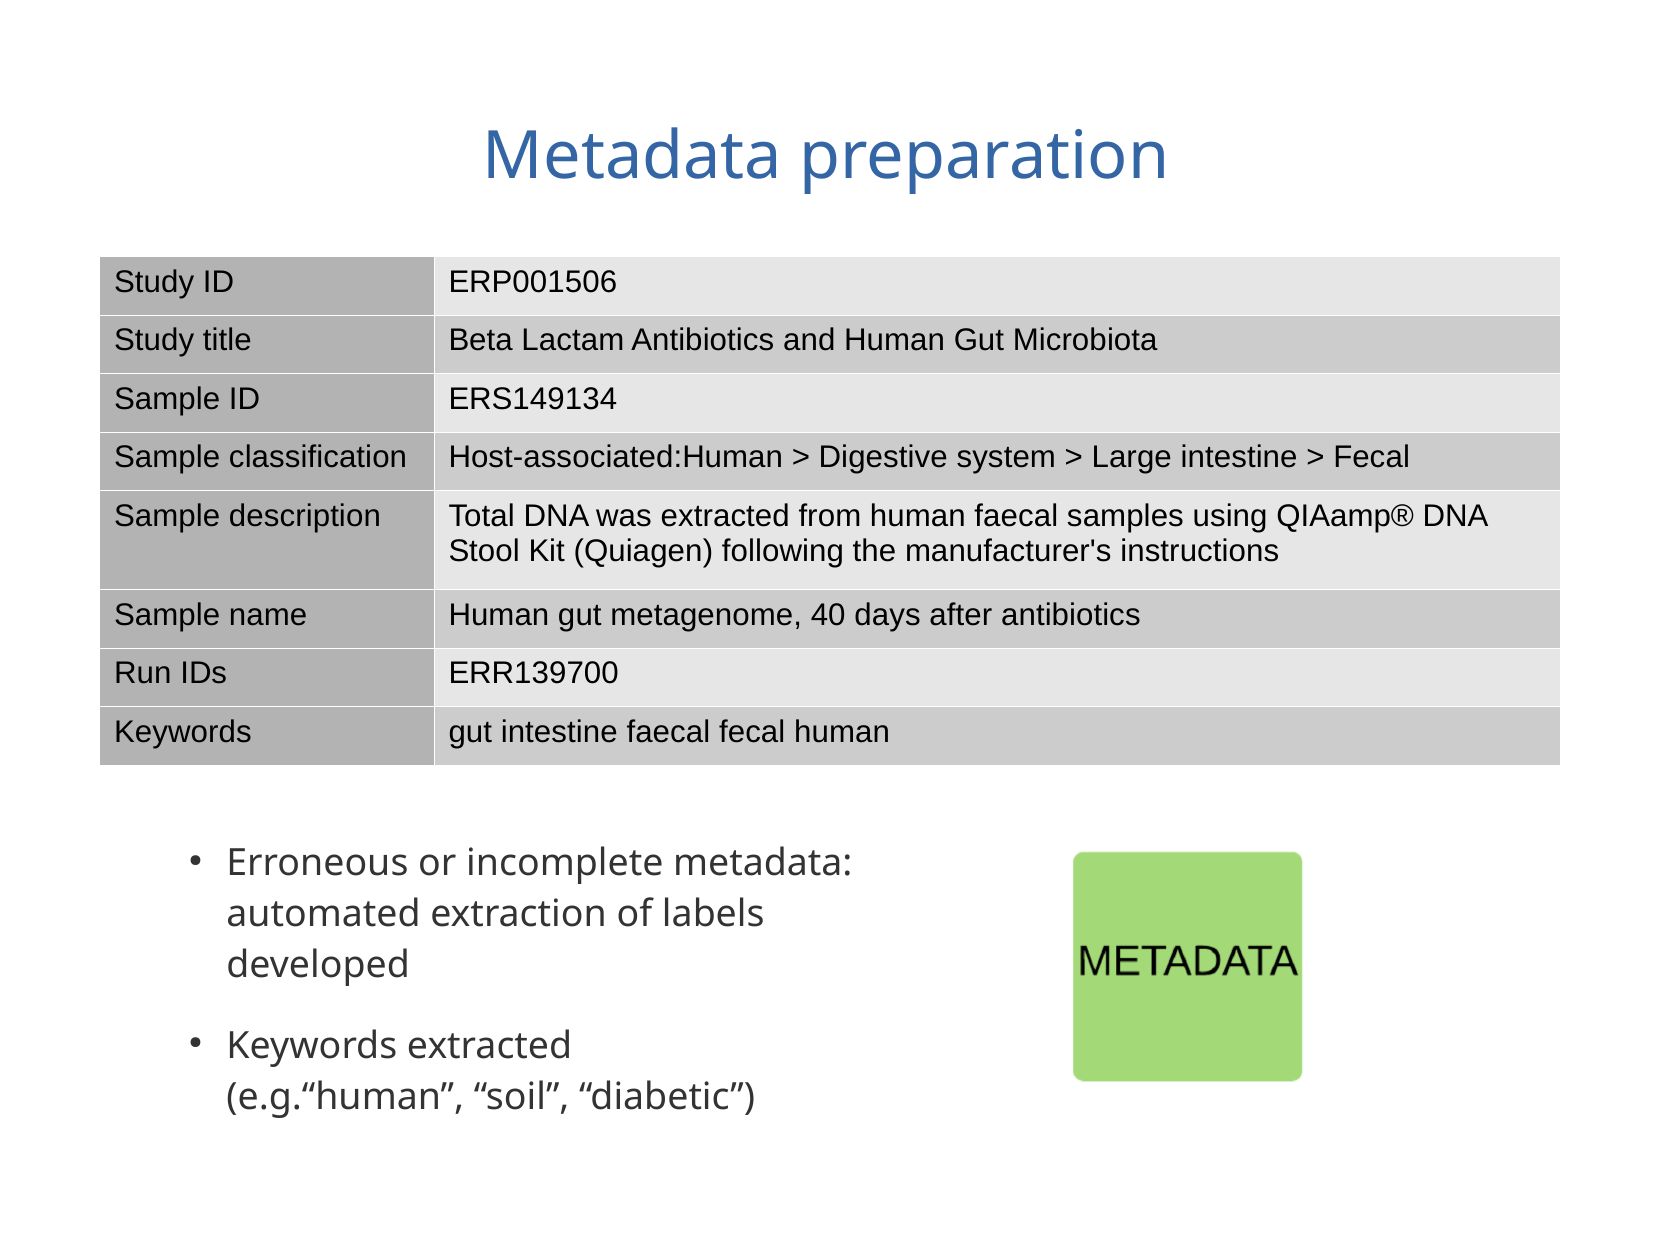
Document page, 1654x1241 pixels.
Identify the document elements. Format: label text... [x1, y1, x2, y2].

table_cell Sample description [100, 491, 434, 589]
table_cell Total DNA was extracted from human faecal samples using QIAamp® DNA Stool Kit (Quiagen) following the manufacturer's instructions [435, 491, 1560, 589]
table_cell gut intestine faecal fecal human [435, 707, 1560, 765]
table_cell Human gut metagenome, 40 days after antibiotics [435, 590, 1560, 648]
table_cell Sample name [100, 590, 434, 648]
table_cell Host-associated:Human > Digestive system > Large intestine > Fecal [435, 433, 1560, 490]
title Metadata preparation [82, 49, 1571, 257]
table_cell Keywords [100, 707, 434, 765]
picture [1035, 833, 1333, 1111]
list Erroneous or incomplete metadata: automated extraction of labels developed Keywords extracted (e.g.“human”, “soil”, “diabetic”) [171, 835, 898, 1241]
table_cell Sample ID [100, 374, 434, 432]
table_cell ERR139700 [435, 649, 1560, 706]
table_cell Beta Lactam Antibiotics and Human Gut Microbiota [435, 316, 1560, 373]
table_cell Sample classification [100, 433, 434, 490]
table_header Study ID [100, 257, 434, 315]
table_cell Run IDs [100, 649, 434, 706]
table_cell ERS149134 [435, 374, 1560, 432]
table_header ERP001506 [435, 257, 1560, 315]
table_cell Study title [100, 316, 434, 373]
